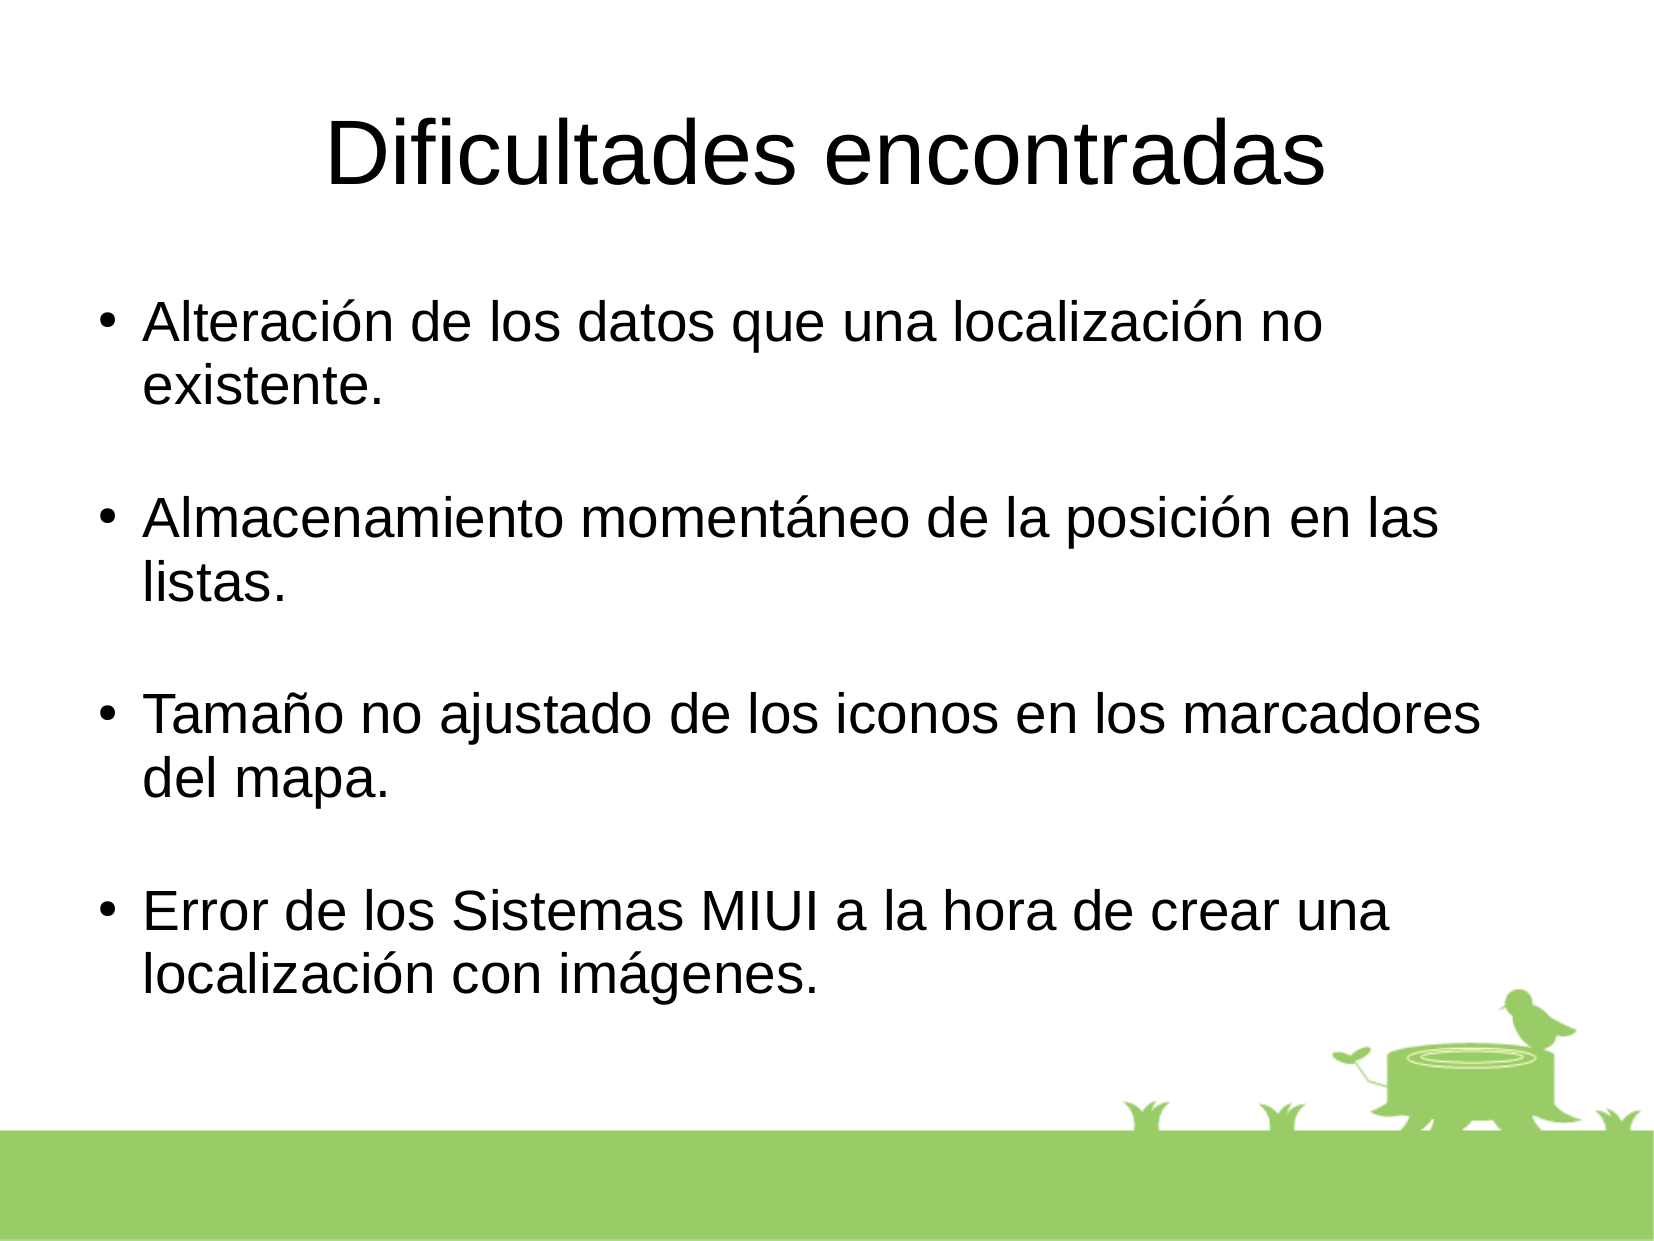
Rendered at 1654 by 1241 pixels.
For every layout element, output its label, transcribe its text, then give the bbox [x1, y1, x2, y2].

title Dificultades encontradas [82, 49, 1571, 257]
list Alteración de los datos que una localización no existente. Almacenamiento momentáneo de la posición en las listas. Tamaño no ajustado de los iconos en los marcadores del mapa. Error de los Sistemas MIUI a la hora de crear una localización con imágenes. [82, 290, 1571, 1010]
picture [0, 0, 1654, 1241]
